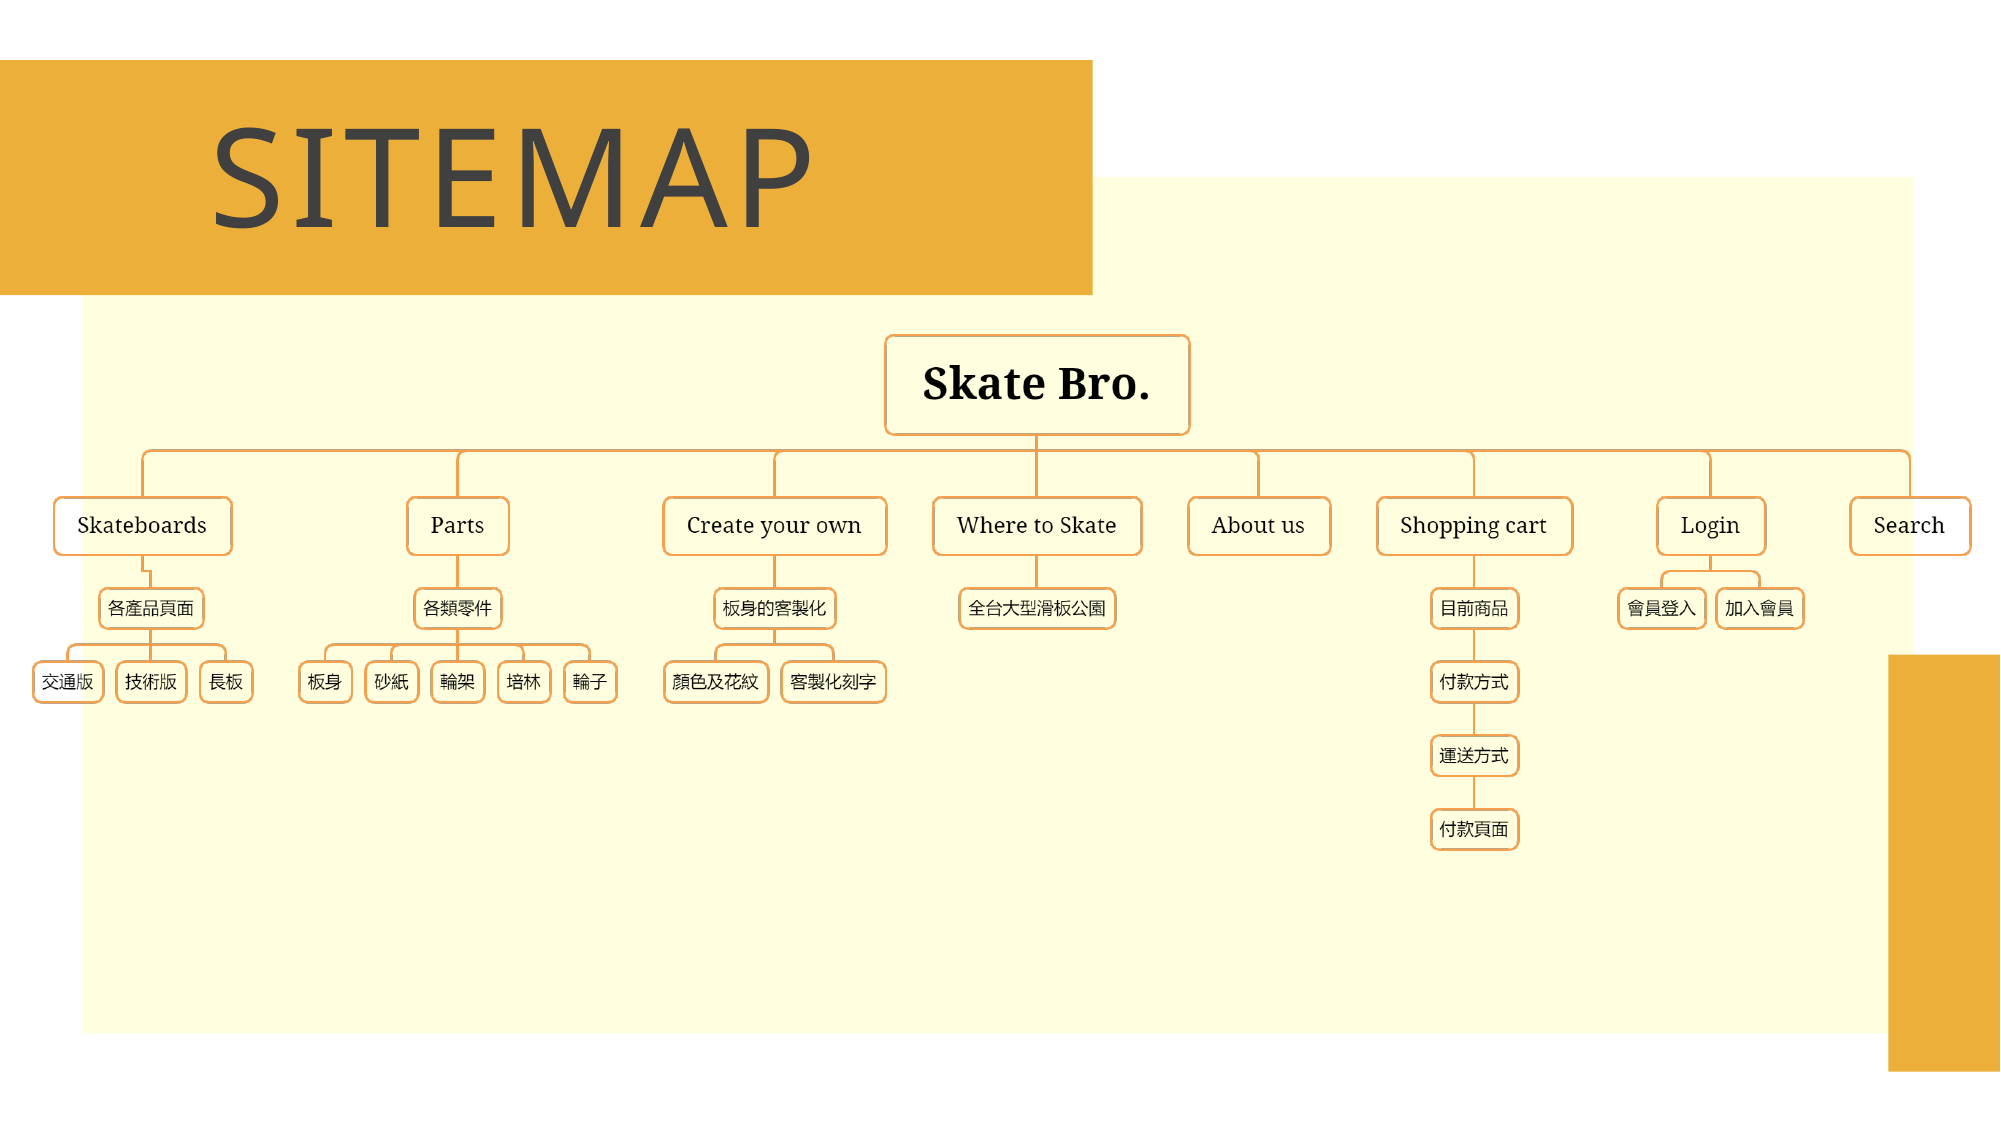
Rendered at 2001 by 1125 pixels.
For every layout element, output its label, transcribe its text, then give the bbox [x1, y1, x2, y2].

text_box [82, 923, 2000, 1072]
text_box [0, 60, 1914, 303]
picture [1, 303, 2000, 923]
text_box SITEMAP [71, 82, 957, 263]
